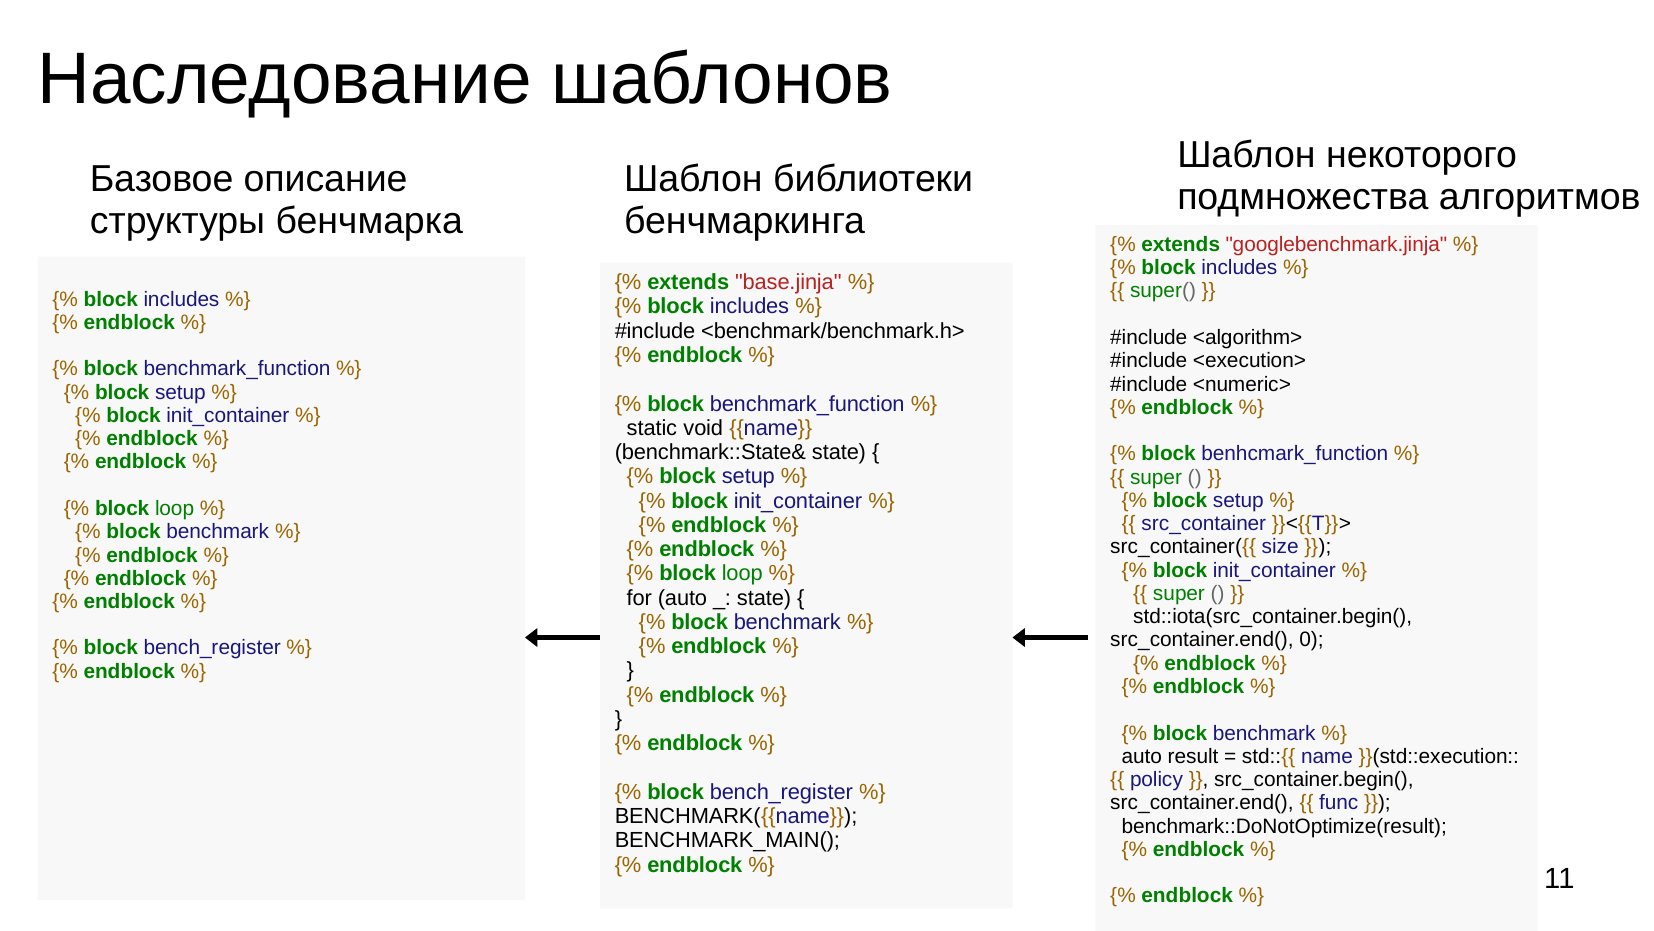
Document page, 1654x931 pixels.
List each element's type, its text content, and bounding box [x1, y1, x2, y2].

text_box Шаблон библиотеки бенчмаркинга [609, 151, 1163, 249]
text_box Базовое описание структуры бенчмарка [75, 151, 526, 256]
text_box {% block includes %} {% endblock %} {% block benchmark_function %} {% block setup %} {% block init_container %} {% endblock %} {% endblock %} {% block loop %} {% block benchmark %} {% endblock %} {% endblock %} {% endblock %} {% block bench_register %} {% endblock %} [37, 256, 526, 901]
title Наследование шаблонов [37, 5, 1654, 151]
text_box Шаблон некоторого подмножества алгоритмов [1162, 151, 1654, 226]
text_box {% extends "googlebenchmark.jinja" %} {% block includes %} {{ super() }} #include <algorithm> #include <execution> #include <numeric> {% endblock %} {% block benhcmark_function %} {{ super () }} {% block setup %} {{ src_container }}<{{T}}> src_container({{ size }}); {% block init_container %} {{ super () }} std::iota(src_container.begin(), src_container.end(), 0); {% endblock %} {% endblock %} {% block benchmark %} auto result = std::{{ name }}(std::execution::{{ policy }}, src_container.begin(), src_container.end(), {{ func }}); benchmark::DoNotOptimize(result); {% endblock %} {% endblock %} [1095, 226, 1538, 931]
text_box <number> [1538, 855, 1654, 931]
text_box {% extends "base.jinja" %} {% block includes %} #include <benchmark/benchmark.h> {% endblock %} {% block benchmark_function %} static void {{name}}(benchmark::State& state) { {% block setup %} {% block init_container %} {% endblock %} {% endblock %} {% block loop %} for (auto _: state) { {% block benchmark %} {% endblock %} } {% endblock %} } {% endblock %} {% block bench_register %} BENCHMARK({{name}}); BENCHMARK_MAIN(); {% endblock %} [600, 262, 1013, 909]
